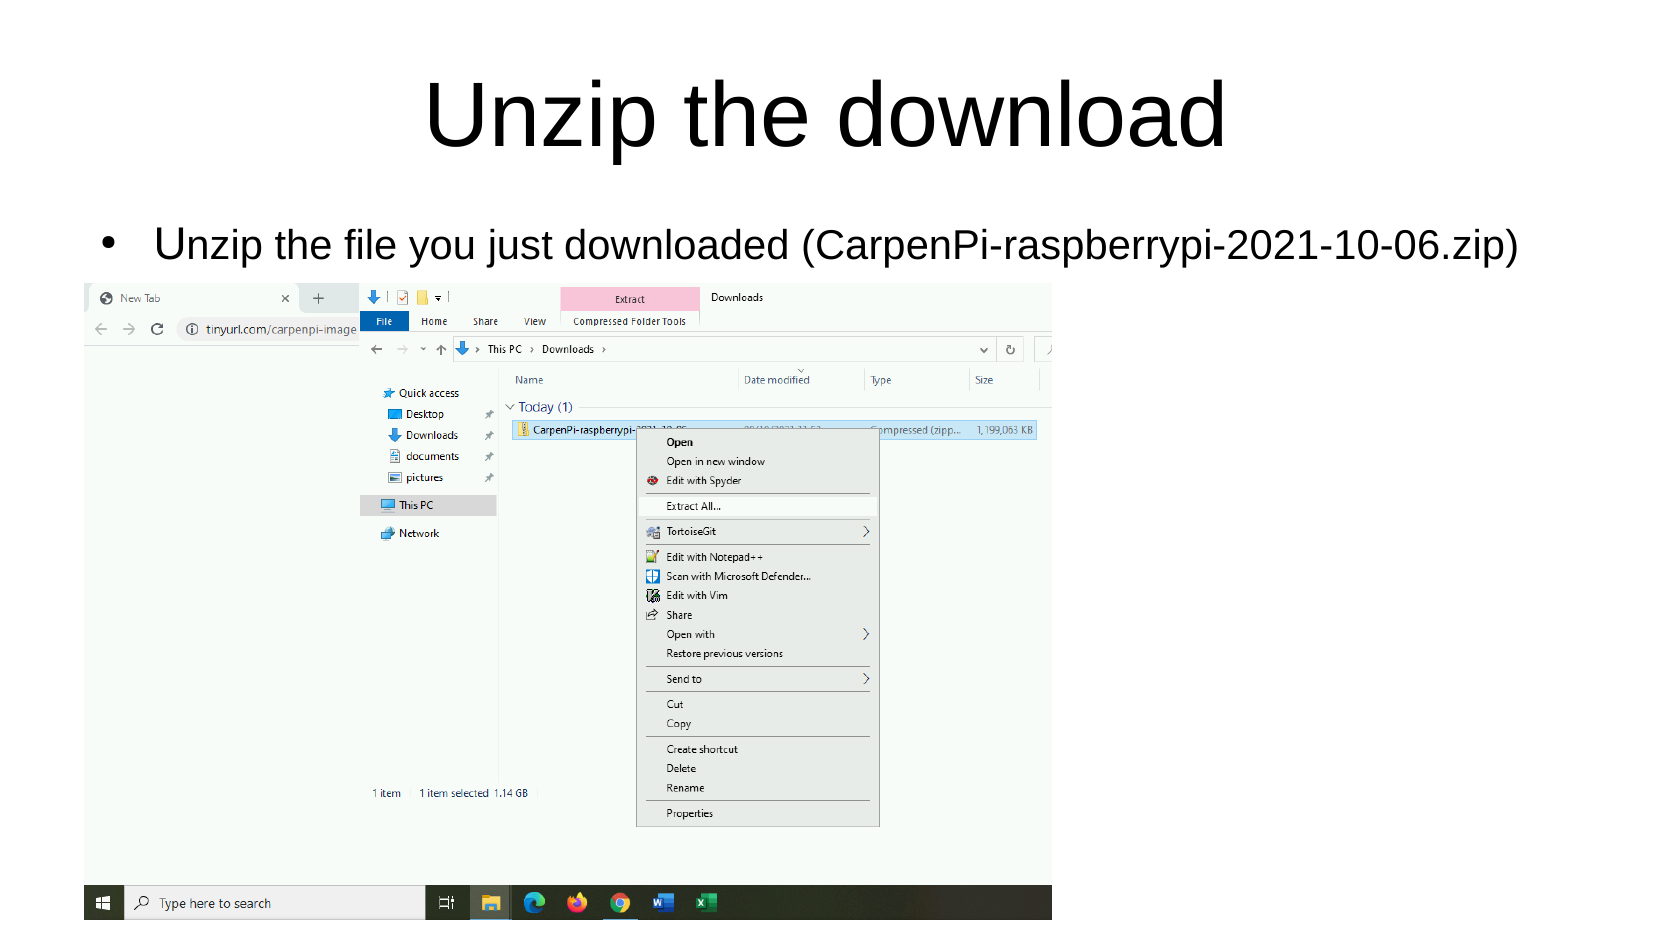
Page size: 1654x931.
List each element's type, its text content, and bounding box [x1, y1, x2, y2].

list Unzip the file you just downloaded (CarpenPi-raspberrypi-2021-10-06.zip) [82, 217, 1571, 758]
picture [84, 283, 1052, 920]
title Unzip the download [82, 37, 1571, 193]
